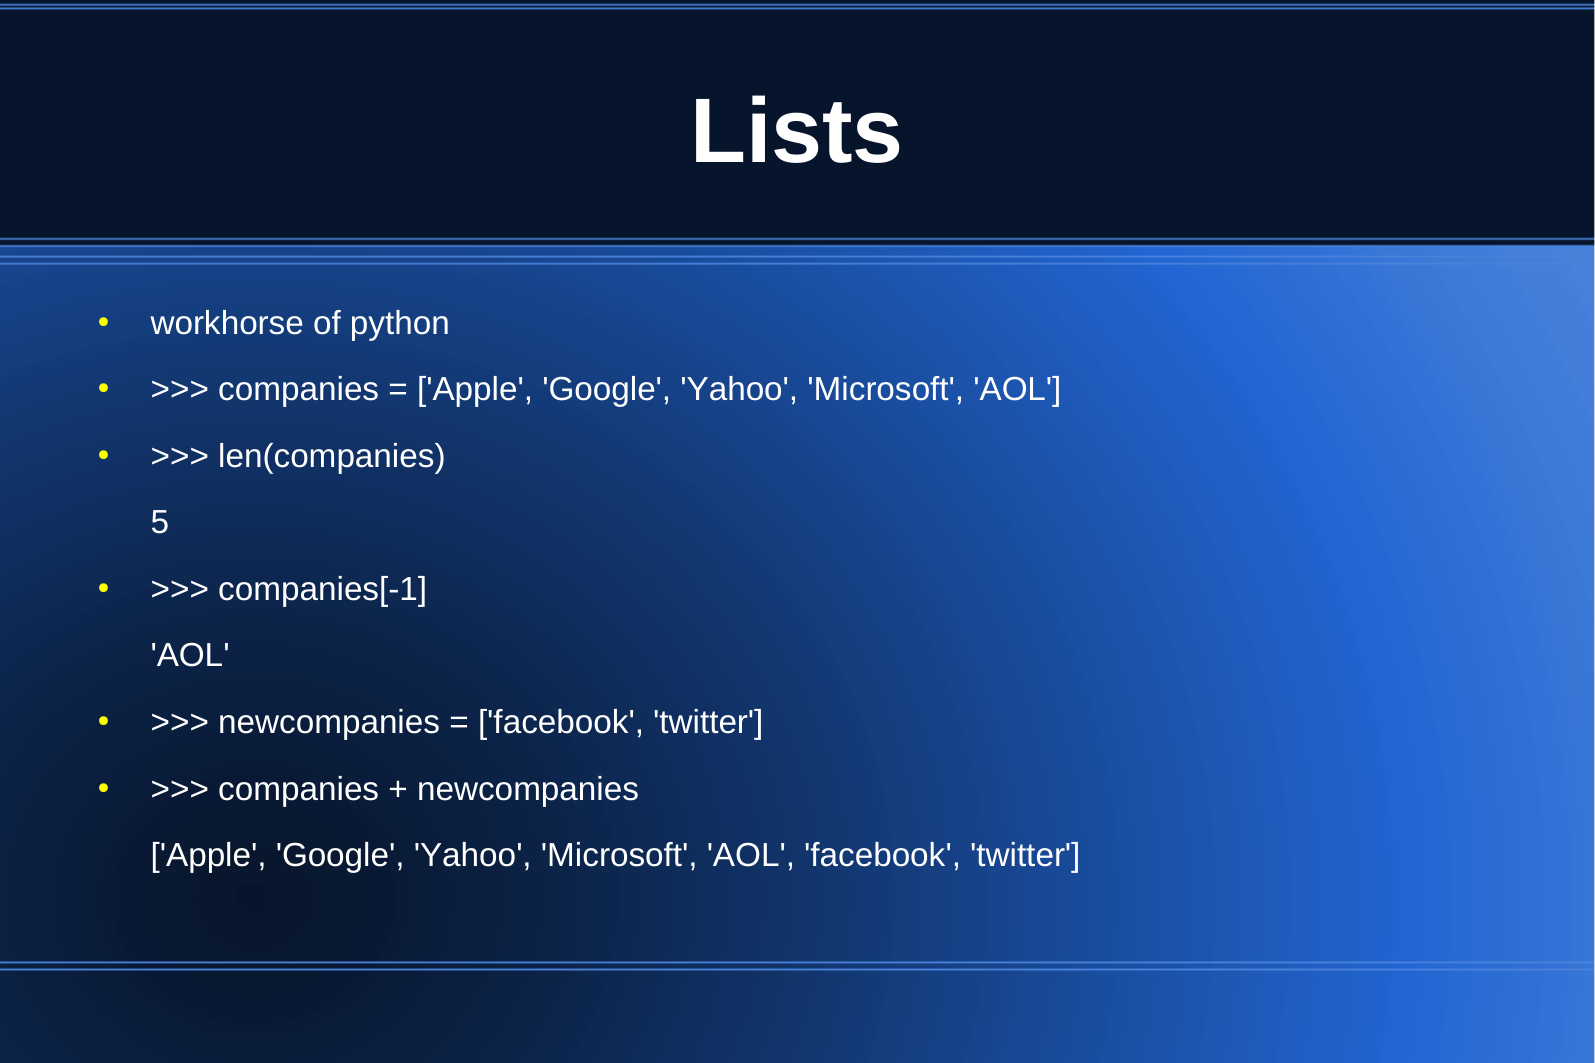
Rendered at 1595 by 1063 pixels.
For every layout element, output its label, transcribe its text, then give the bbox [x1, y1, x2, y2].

picture [0, 0, 1595, 1063]
title Lists [79, 49, 1515, 213]
list workhorse of python >>> companies = ['Apple', 'Google', 'Yahoo', 'Microsoft', 'AOL'] >>> len(companies) 5 >>> companies[-1] 'AOL' >>> newcompanies = ['facebook', 'twitter'] >>> companies + newcompanies ['Apple', 'Google', 'Yahoo', 'Microsoft', 'AOL', 'facebook', 'twitter'] [79, 304, 1515, 943]
